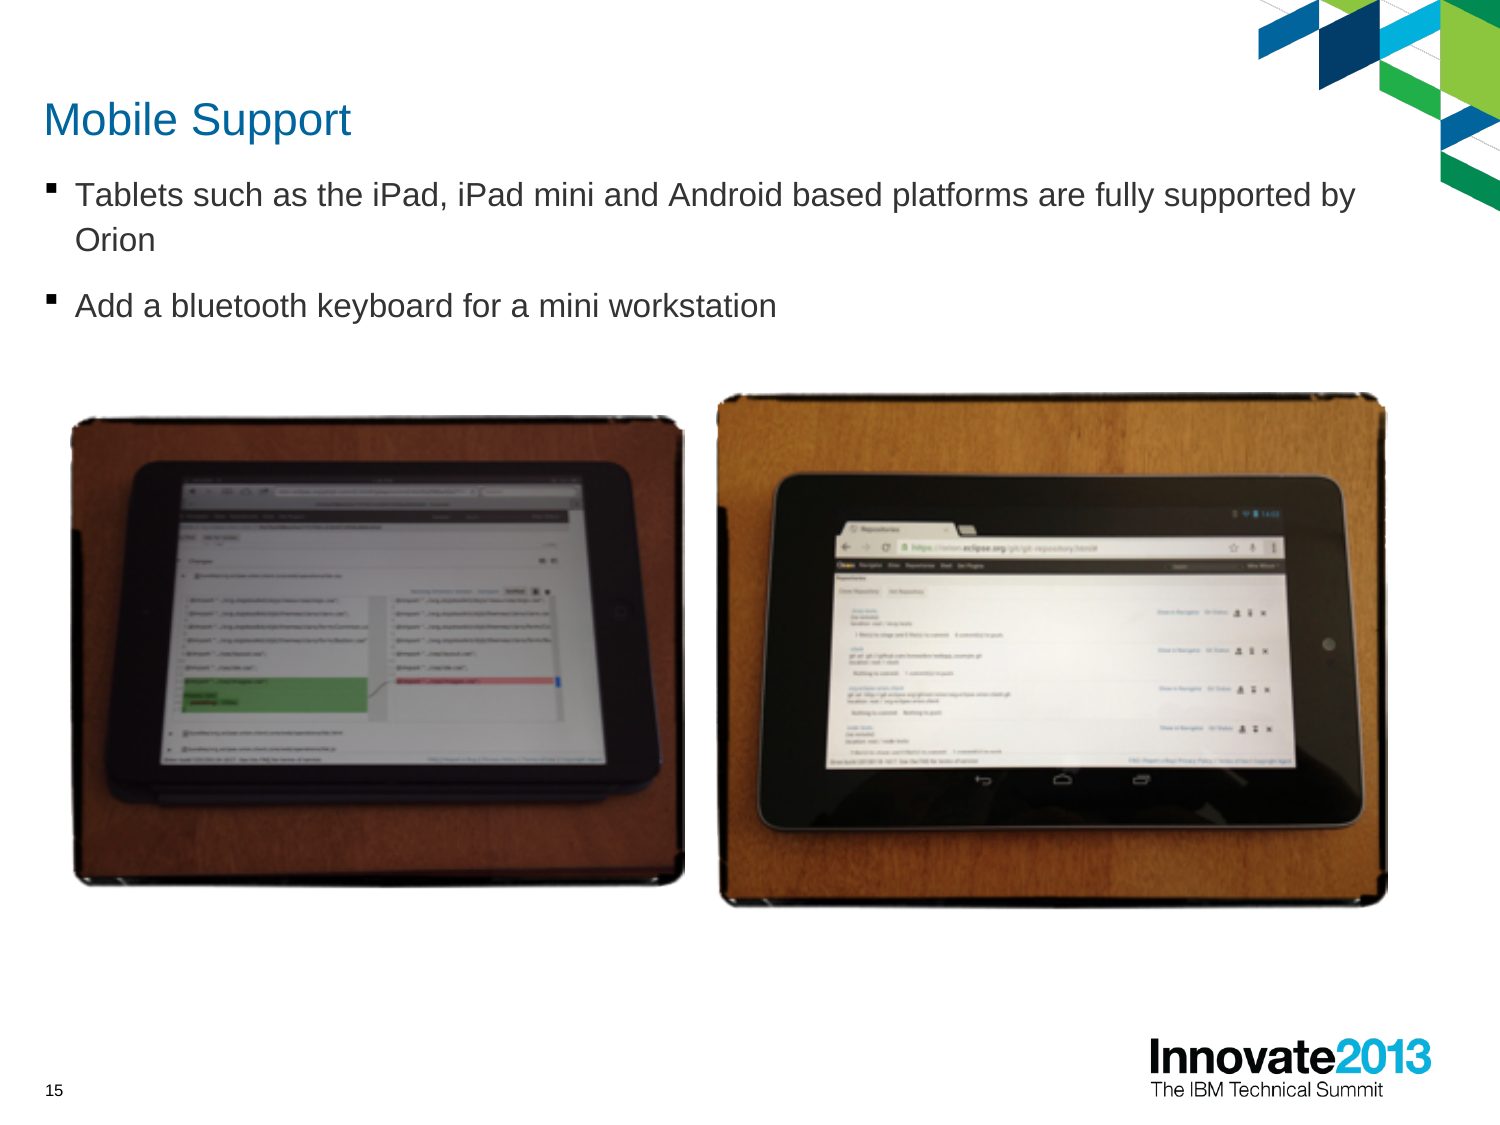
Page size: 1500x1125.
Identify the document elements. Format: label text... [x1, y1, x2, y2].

picture [70, 415, 685, 893]
picture [1254, 0, 1500, 219]
picture [716, 392, 1388, 914]
title Mobile Support [28, 88, 1247, 154]
picture [1150, 1034, 1433, 1105]
text_box <number> [29, 1072, 91, 1103]
list Tablets such as the iPad, iPad mini and Android based platforms are fully supported by Orion Add a bluetooth keyboard for a mini workstation [28, 160, 1439, 1007]
